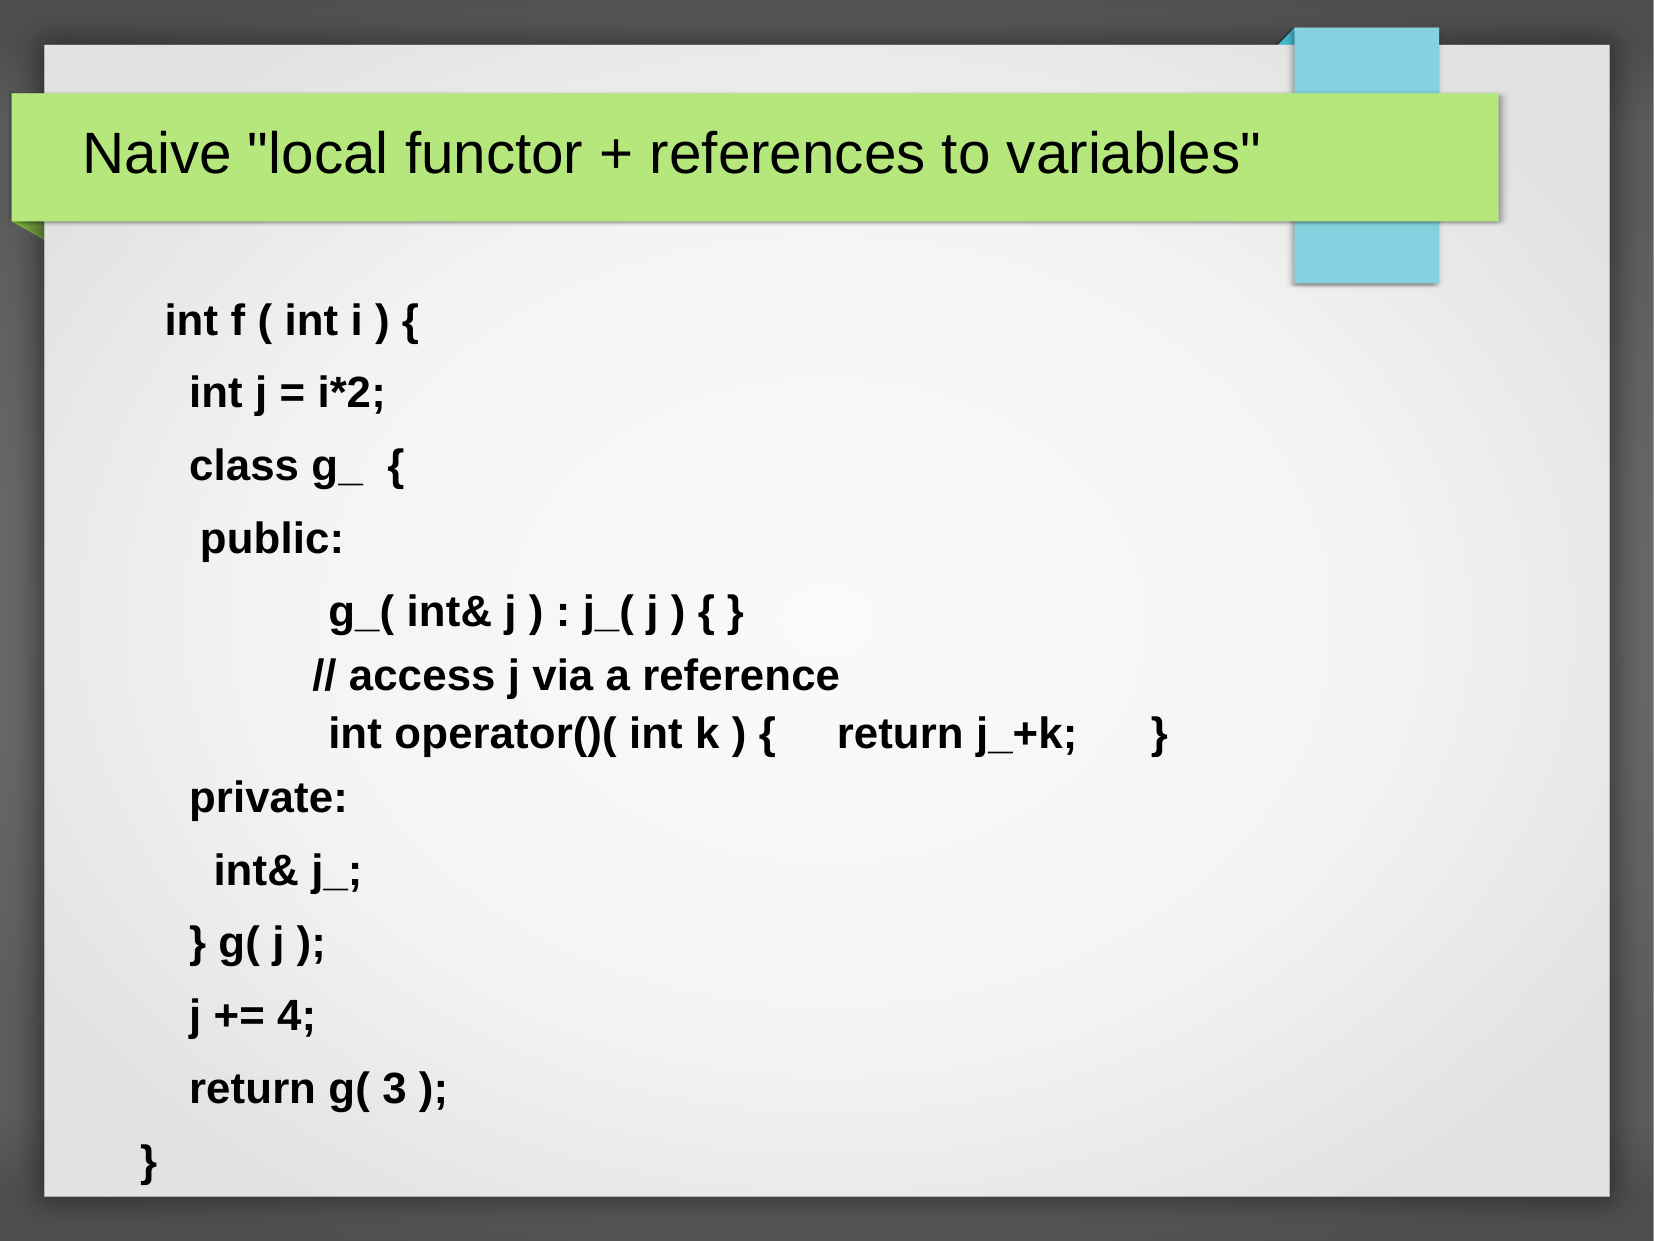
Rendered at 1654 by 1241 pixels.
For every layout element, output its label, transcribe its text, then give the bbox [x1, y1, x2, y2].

picture [0, 0, 1654, 1241]
title Naive "local functor + references to variables" [82, 94, 1264, 213]
list int f ( int i ) { int j = i*2; class g_ { public: g_( int& j ) : j_( j ) { } // access j via a reference int operator()( int k ) { return j_+k; } private: int& j_; } g( j ); j += 4; return g( 3 ); } [82, 295, 1571, 1193]
